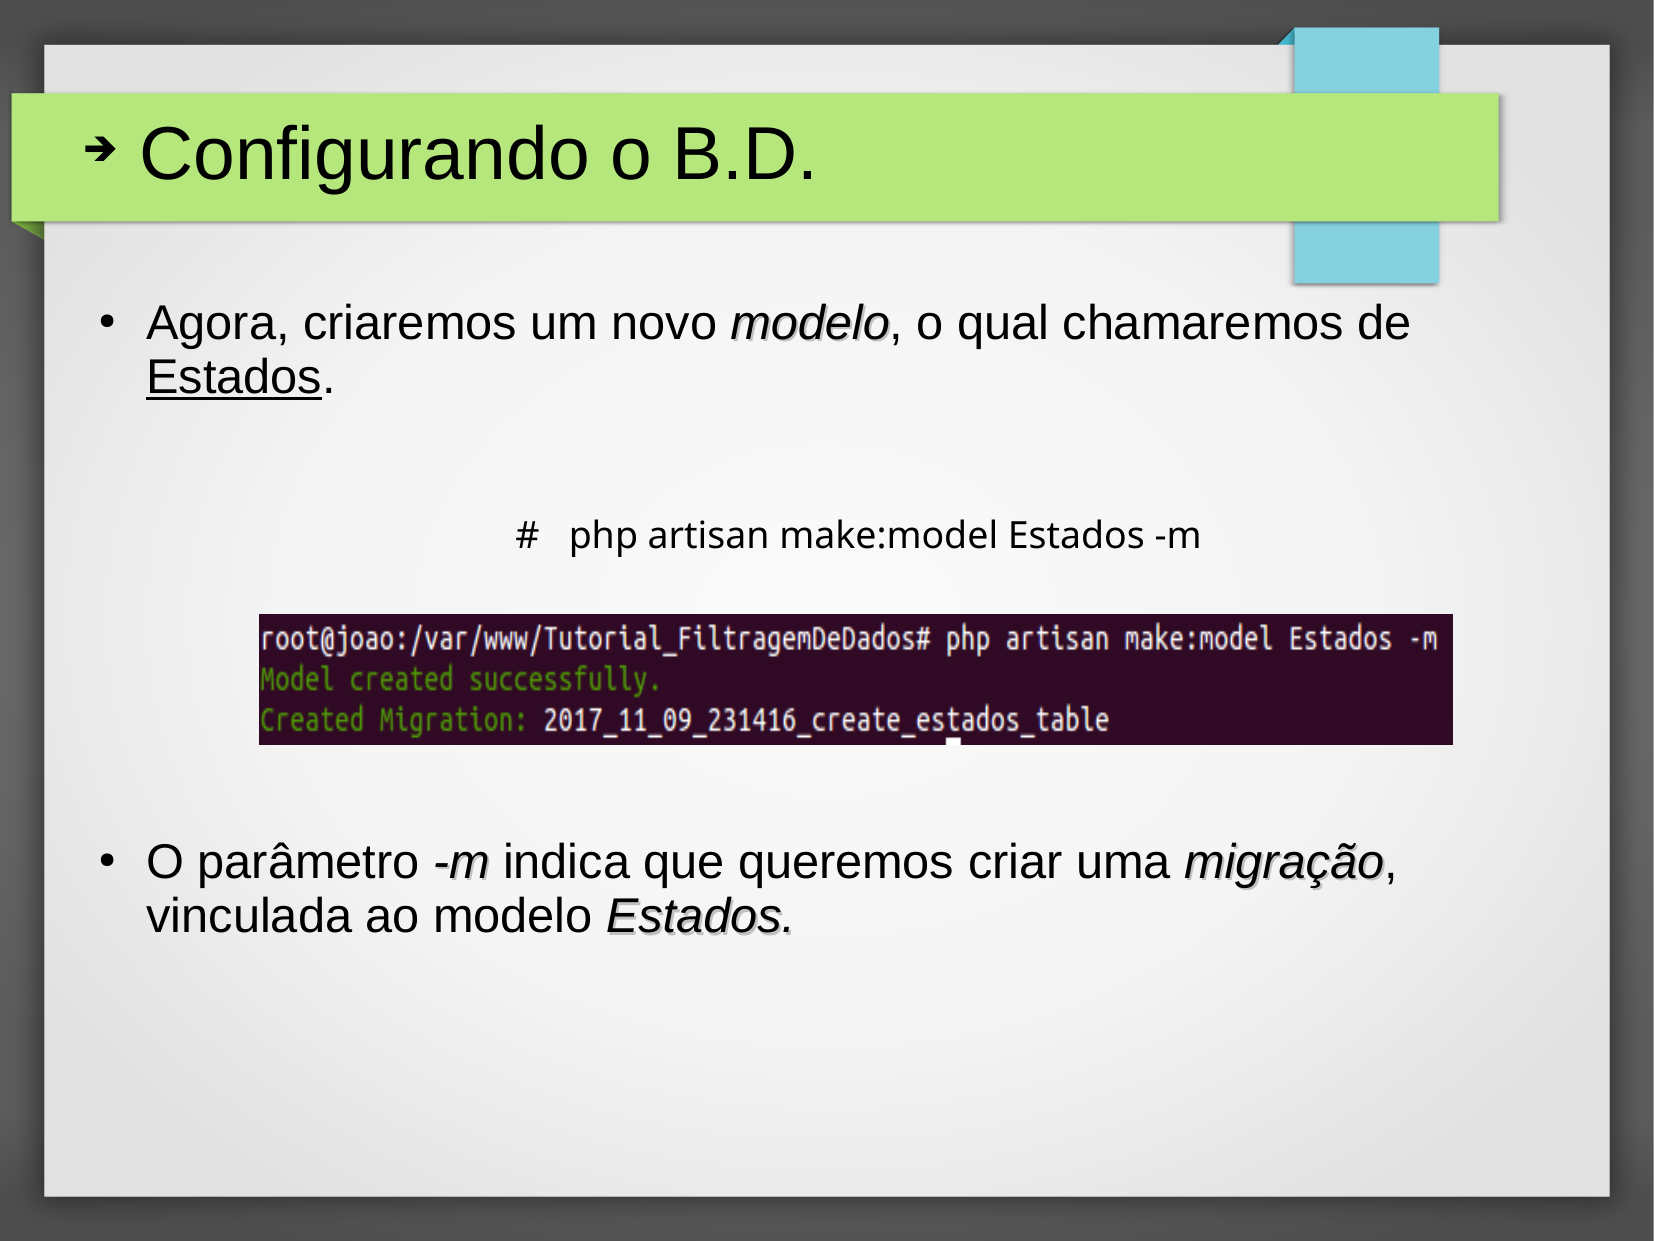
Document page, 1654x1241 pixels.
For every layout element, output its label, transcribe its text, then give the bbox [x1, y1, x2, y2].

title Configurando o B.D. [82, 94, 1264, 213]
list Agora, criaremos um novo modelo, o qual chamaremos de Estados. # php artisan make:model Estados -m O parâmetro -m indica que queremos criar uma migração, vinculada ao modelo Estados. [82, 295, 1571, 1015]
picture [0, 0, 1654, 1241]
